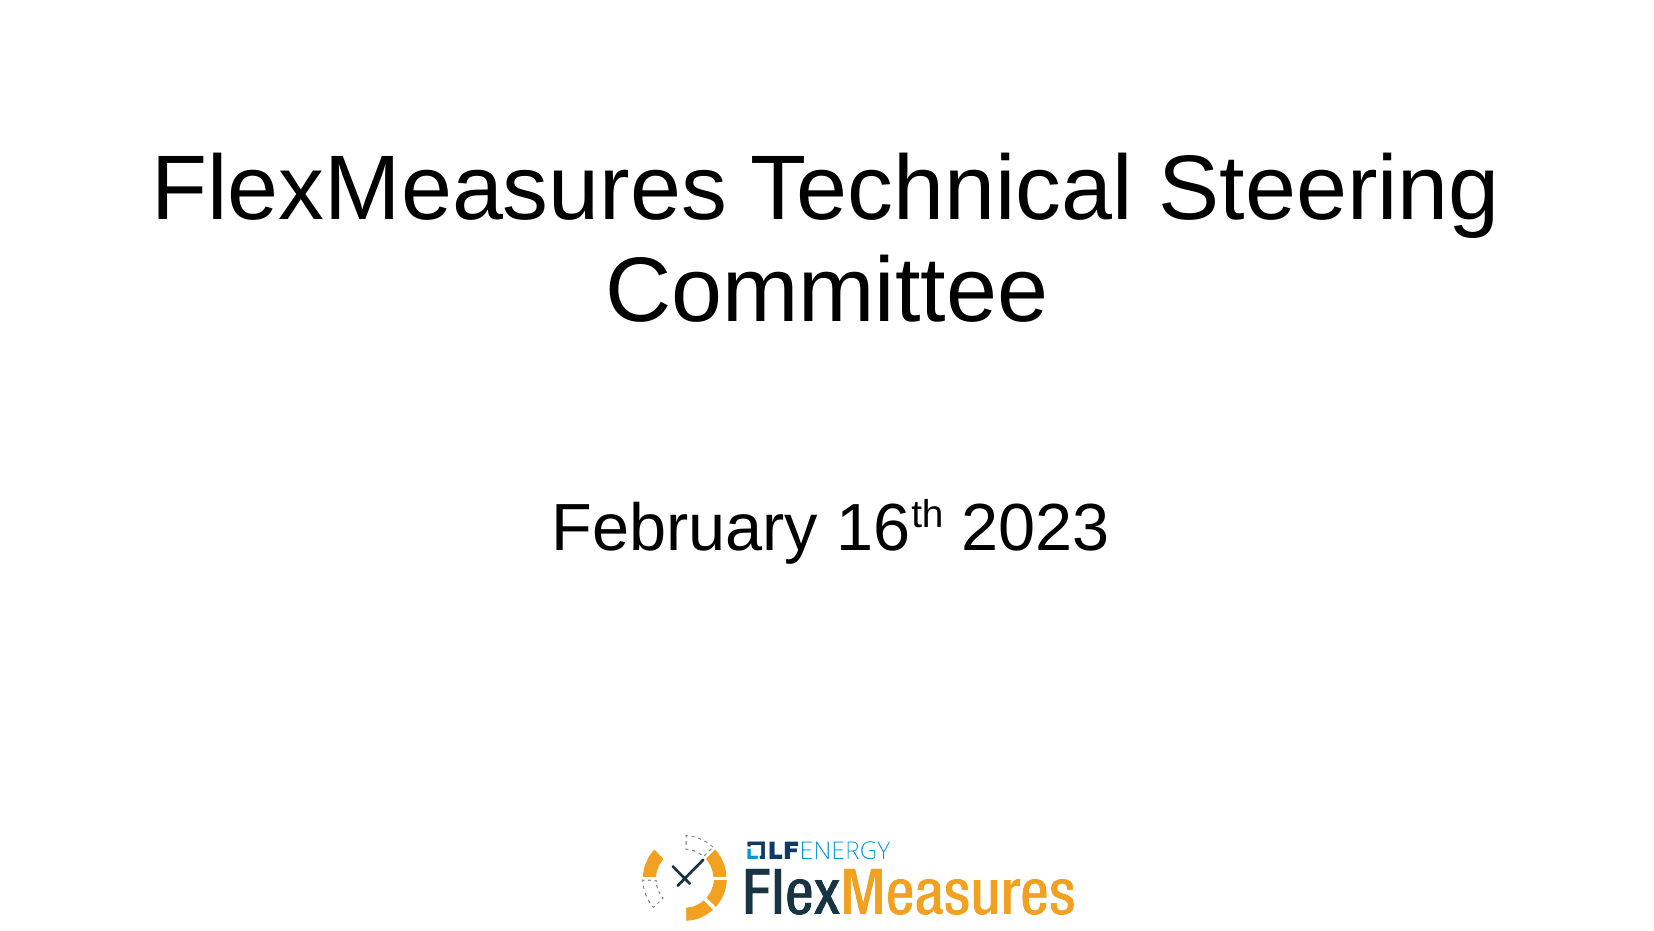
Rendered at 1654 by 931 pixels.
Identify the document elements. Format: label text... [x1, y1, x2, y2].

title FlexMeasures Technical Steering Committee [82, 136, 1571, 342]
subtitle February 16th 2023 [86, 257, 1575, 798]
picture [642, 835, 1074, 921]
